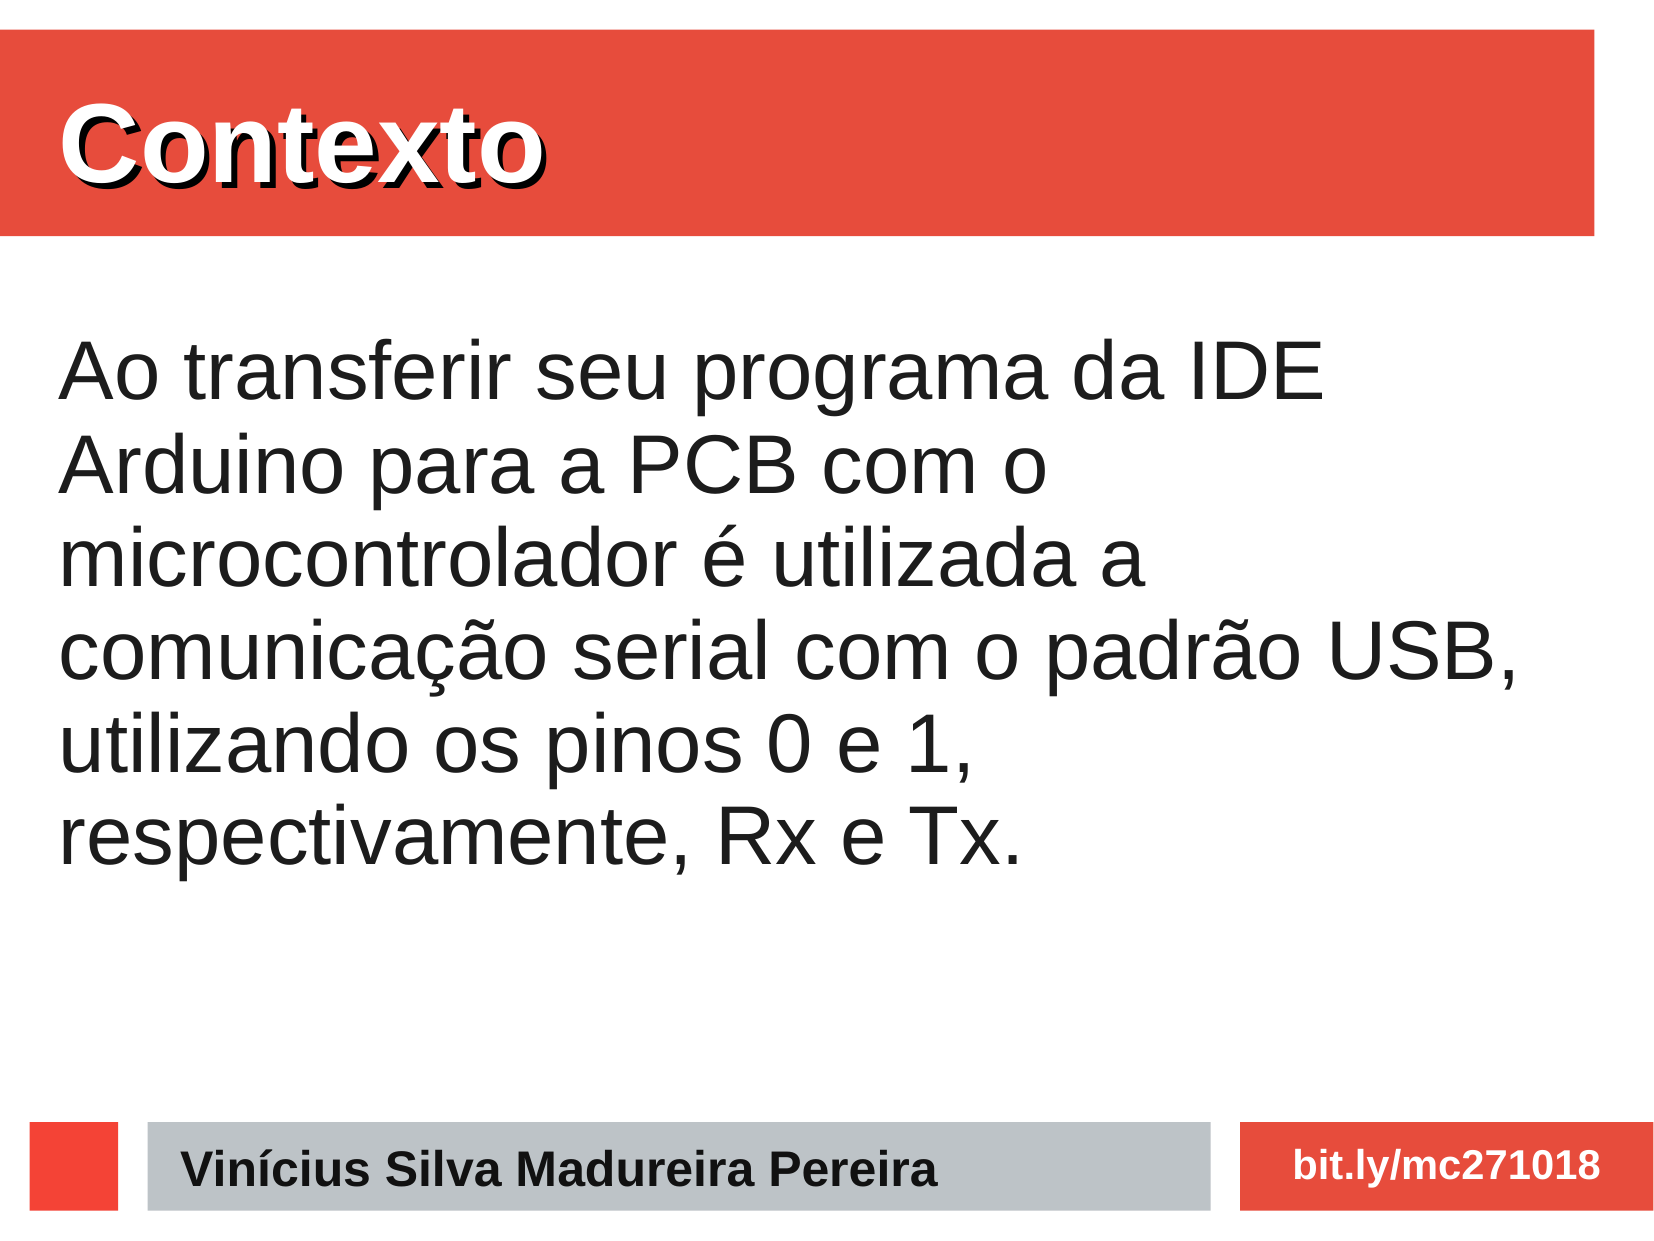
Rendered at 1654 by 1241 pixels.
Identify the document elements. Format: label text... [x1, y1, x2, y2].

title Contexto [59, 59, 1595, 207]
text_box Vinícius Silva Madureira Pereira [165, 1133, 1170, 1205]
text_box bit.ly/mc271018 [1228, 1133, 1654, 1205]
list Ao transferir seu programa da IDE Arduino para a PCB com o microcontrolador é utilizada a comunicação serial com o padrão USB, utilizando os pinos 0 e 1, respectivamente, Rx e Tx. [59, 324, 1565, 1093]
